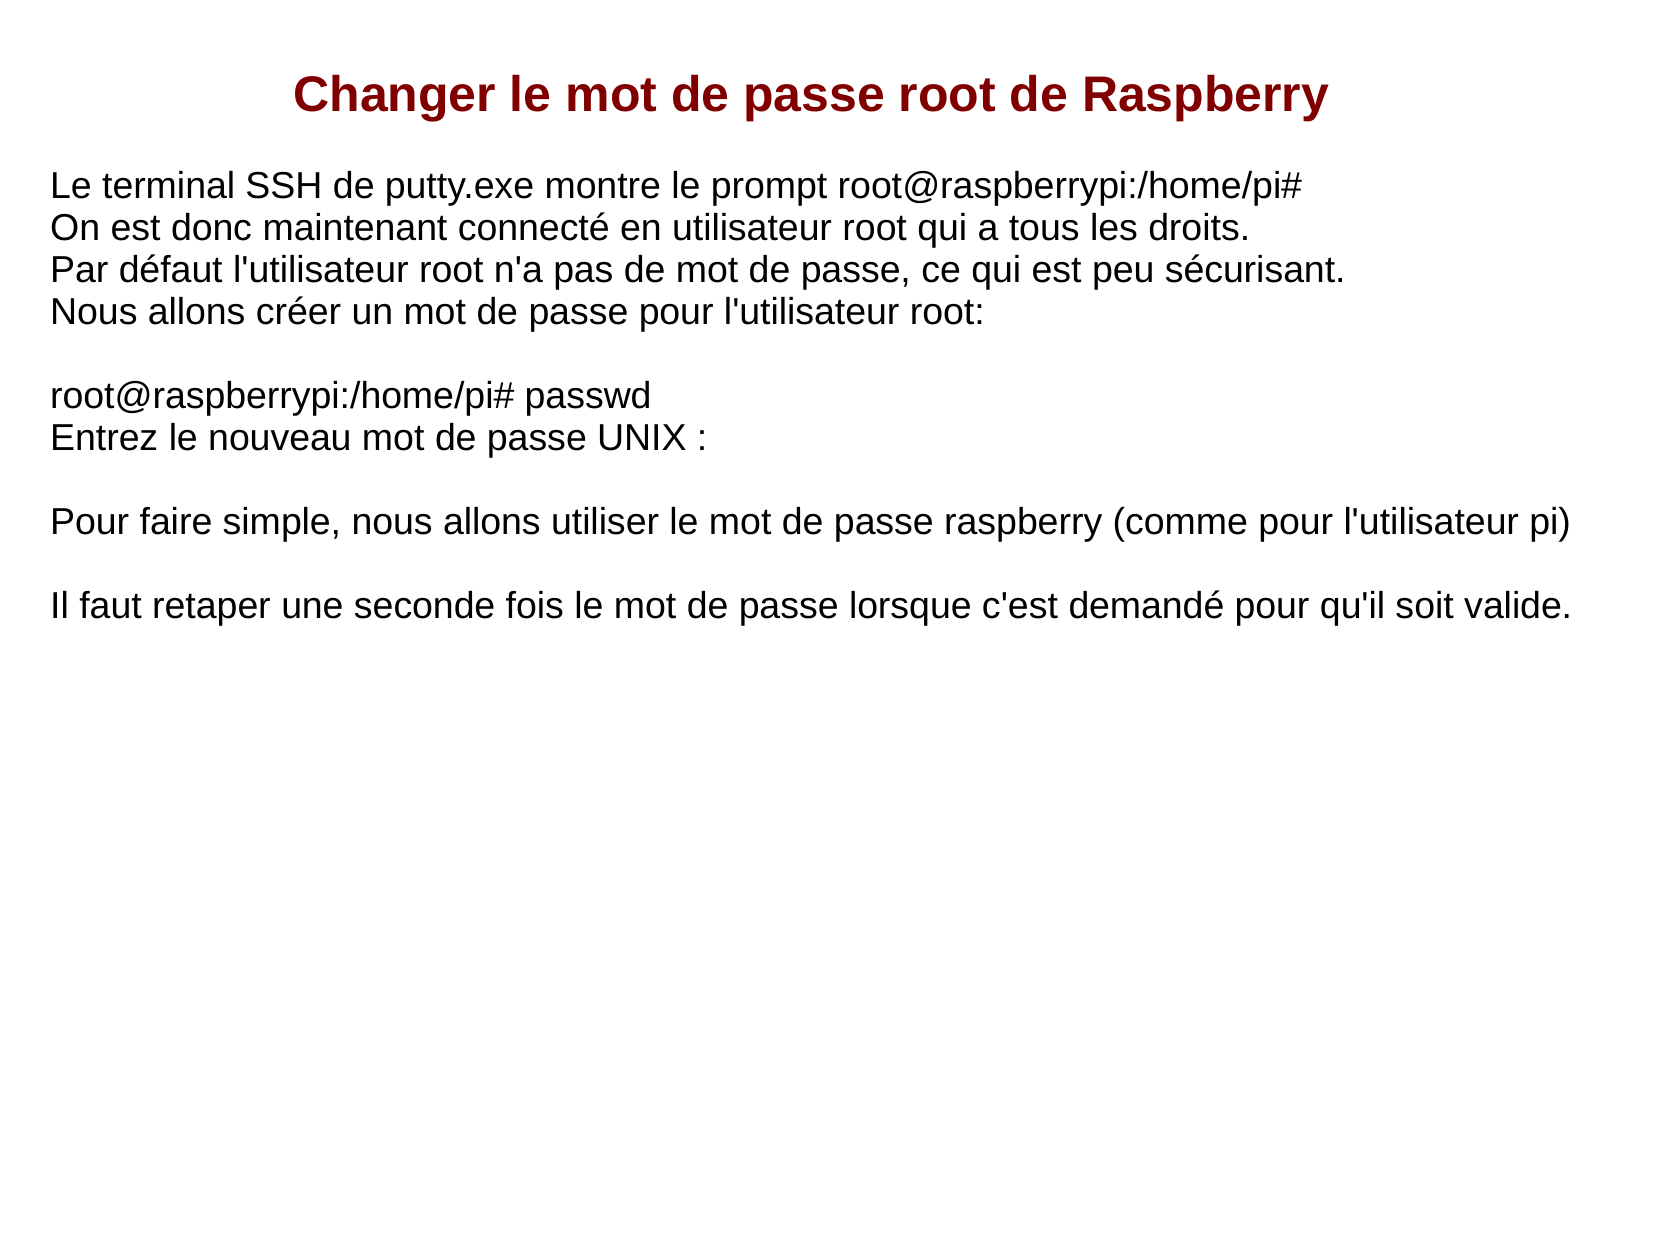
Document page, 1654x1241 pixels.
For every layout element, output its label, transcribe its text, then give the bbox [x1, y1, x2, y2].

text_box Changer le mot de passe root de Raspberry Le terminal SSH de putty.exe montre le prompt root@raspberrypi:/home/pi# On est donc maintenant connecté en utilisateur root qui a tous les droits. Par défaut l'utilisateur root n'a pas de mot de passe, ce qui est peu sécurisant. Nous allons créer un mot de passe pour l'utilisateur root: root@raspberrypi:/home/pi# passwd Entrez le nouveau mot de passe UNIX : Pour faire simple, nous allons utiliser le mot de passe raspberry (comme pour l'utilisateur pi) Il faut retaper une seconde fois le mot de passe lorsque c'est demandé pour qu'il soit valide. [35, 59, 1588, 678]
